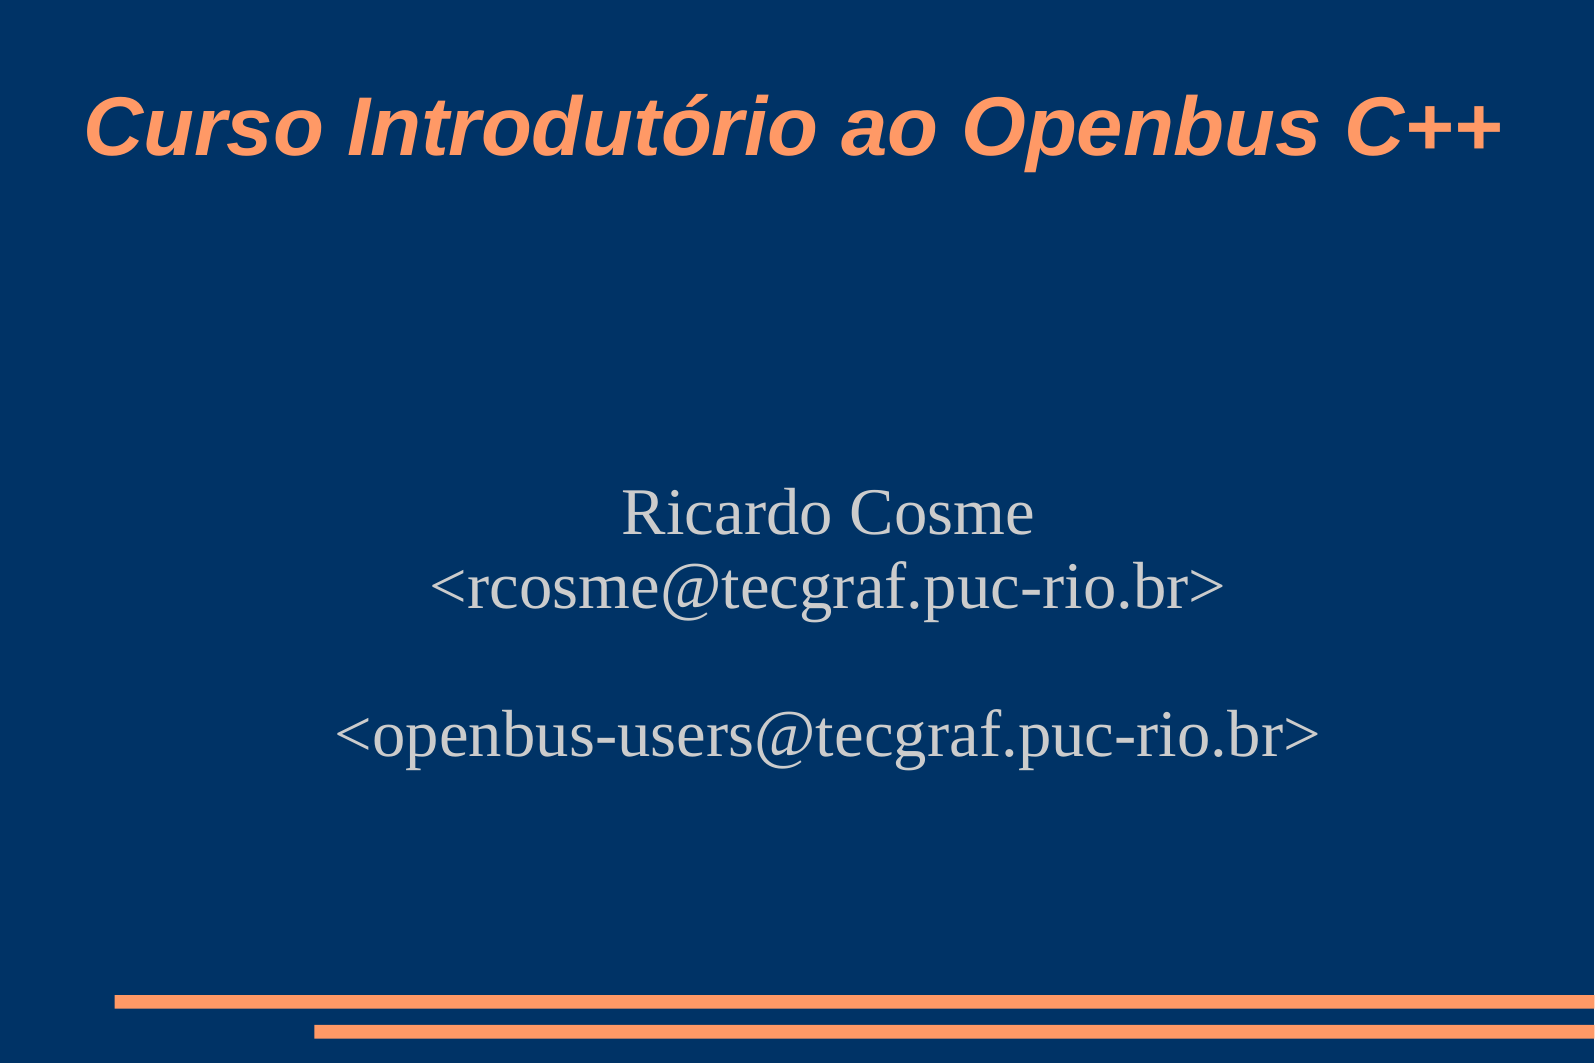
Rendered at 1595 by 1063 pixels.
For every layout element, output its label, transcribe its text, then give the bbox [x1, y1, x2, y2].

subtitle Ricardo Cosme <rcosme@tecgraf.puc-rio.br> <openbus-users@tecgraf.puc-rio.br> [117, 276, 1505, 971]
title Curso Introdutório ao Openbus C++ [83, 37, 1503, 216]
